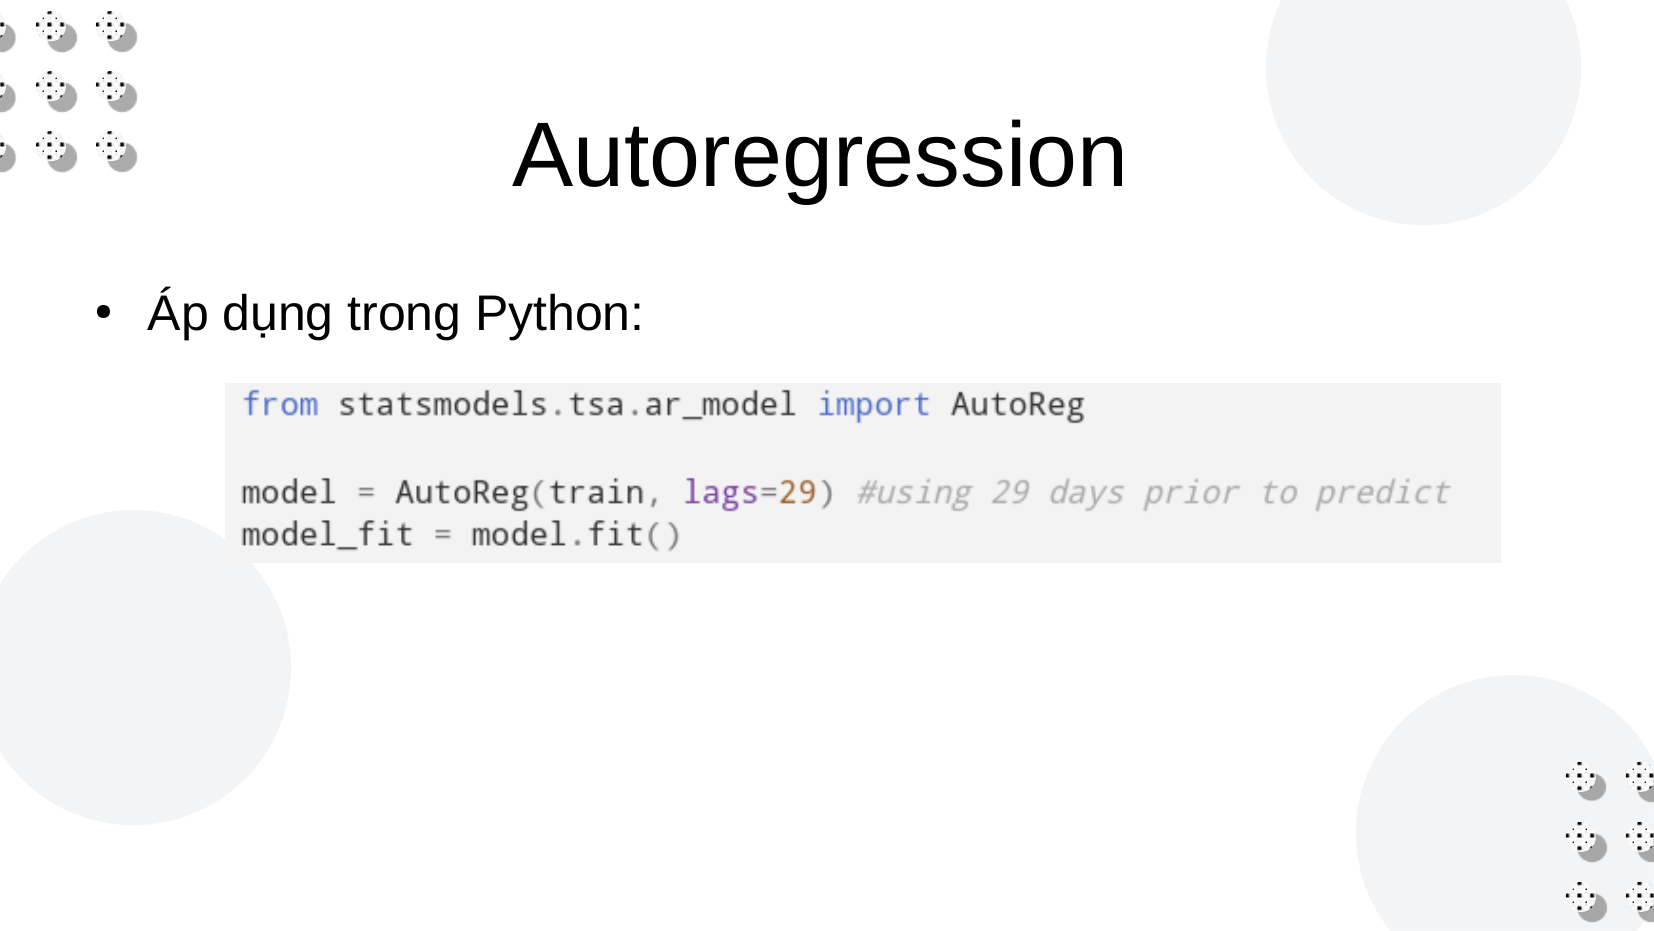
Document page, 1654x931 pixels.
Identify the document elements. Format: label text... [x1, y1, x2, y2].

picture [99, 71, 122, 76]
picture [35, 71, 66, 102]
picture [0, 134, 7, 159]
picture [1625, 881, 1654, 912]
picture [0, 14, 6, 39]
picture [95, 11, 126, 42]
title Autoregression [76, 76, 1565, 233]
picture [1565, 881, 1596, 912]
picture [1565, 761, 1596, 792]
picture [0, 74, 6, 99]
picture [1625, 821, 1654, 852]
picture [35, 131, 67, 162]
picture [225, 383, 1501, 563]
picture [35, 11, 66, 42]
list Áp dụng trong Python: [76, 285, 1565, 826]
picture [1565, 821, 1596, 852]
picture [1625, 761, 1654, 792]
